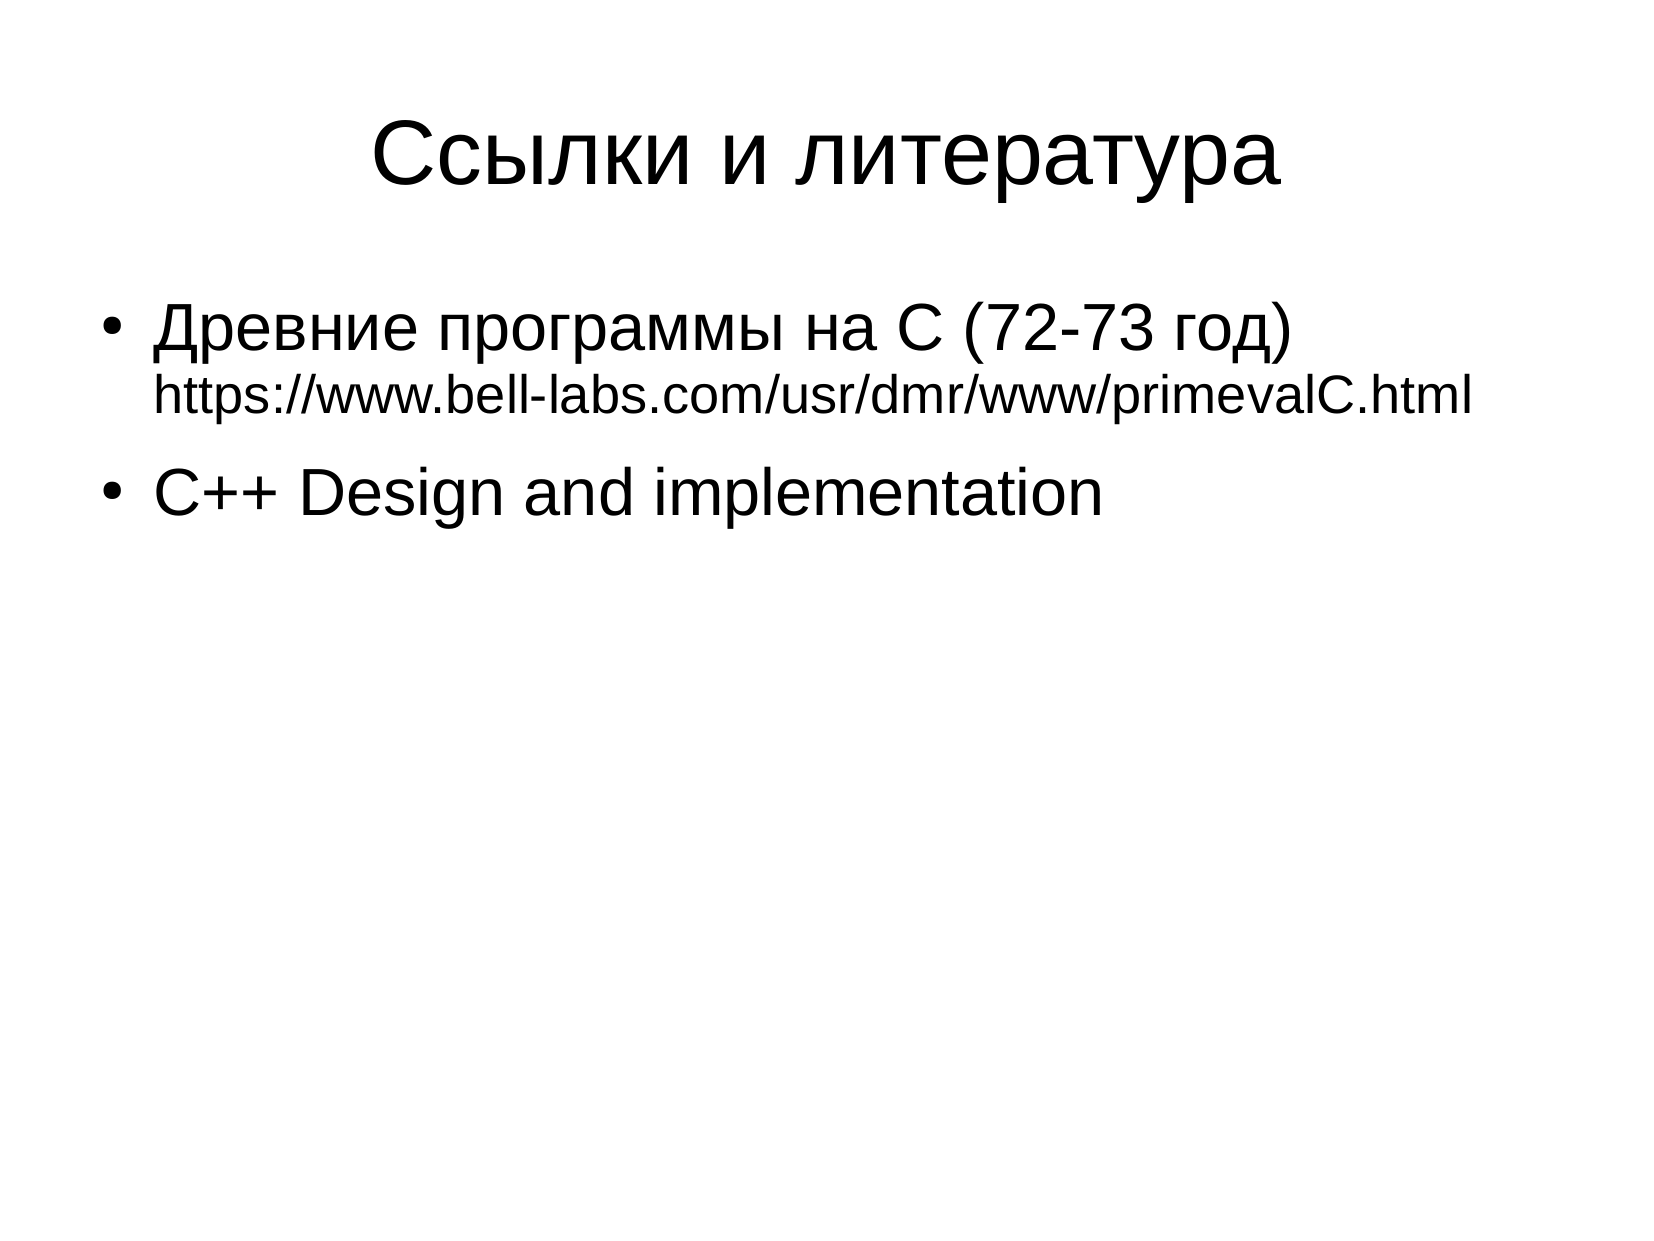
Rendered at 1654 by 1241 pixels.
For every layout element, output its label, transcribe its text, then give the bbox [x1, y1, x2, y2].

title Ссылки и литература [82, 49, 1571, 257]
list Древние программы на C (72-73 год) https://www.bell-labs.com/usr/dmr/www/primevalC.html С++ Design and implementation [82, 290, 1571, 1010]
